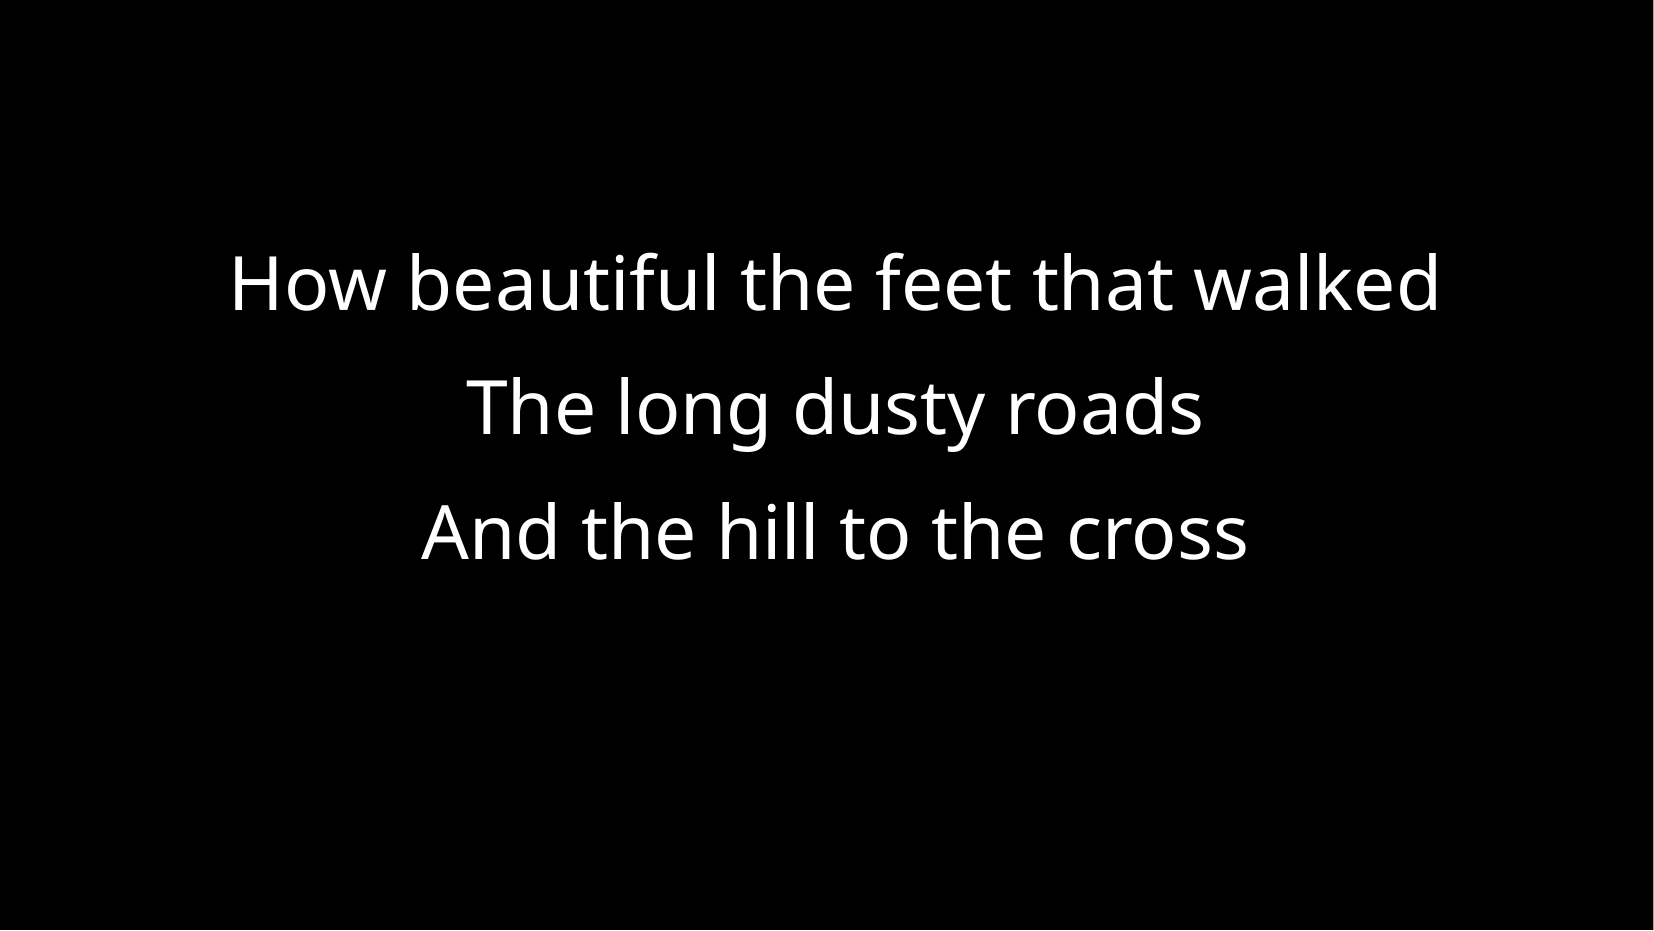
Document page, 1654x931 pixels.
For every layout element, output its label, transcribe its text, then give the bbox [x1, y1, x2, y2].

list How beautiful the feet that walked The long dusty roads And the hill to the cross [0, 230, 1654, 922]
